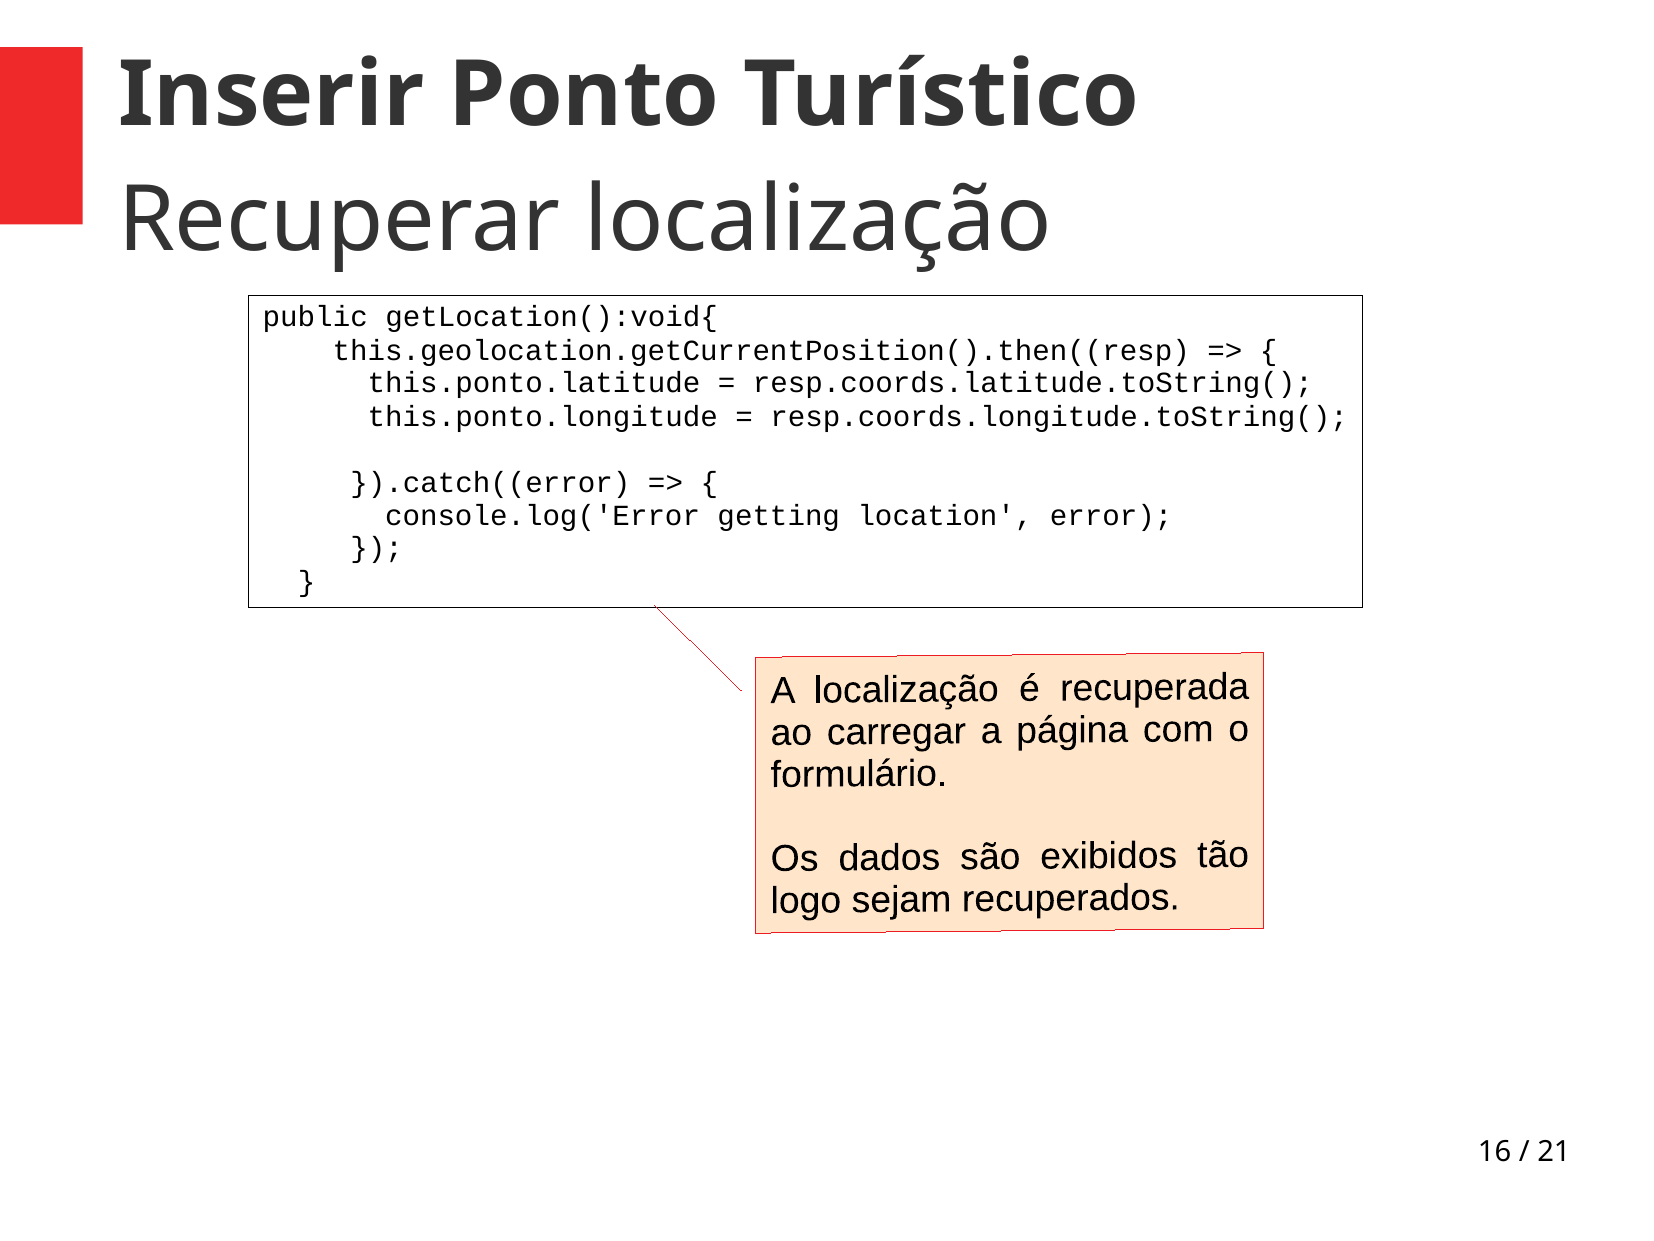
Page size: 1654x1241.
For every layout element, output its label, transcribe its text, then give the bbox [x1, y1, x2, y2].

title Inserir Ponto Turístico Recuperar localização [118, 45, 1571, 260]
text_box public getLocation():void{ this.geolocation.getCurrentPosition().then((resp) => { this.ponto.latitude = resp.coords.latitude.toString(); this.ponto.longitude = resp.coords.longitude.toString(); }).catch((error) => { console.log('Error getting location', error); }); } [248, 295, 1363, 608]
text_box A localização é recuperada ao carregar a página com o formulário. Os dados são exibidos tão logo sejam recuperados. [755, 652, 1264, 934]
